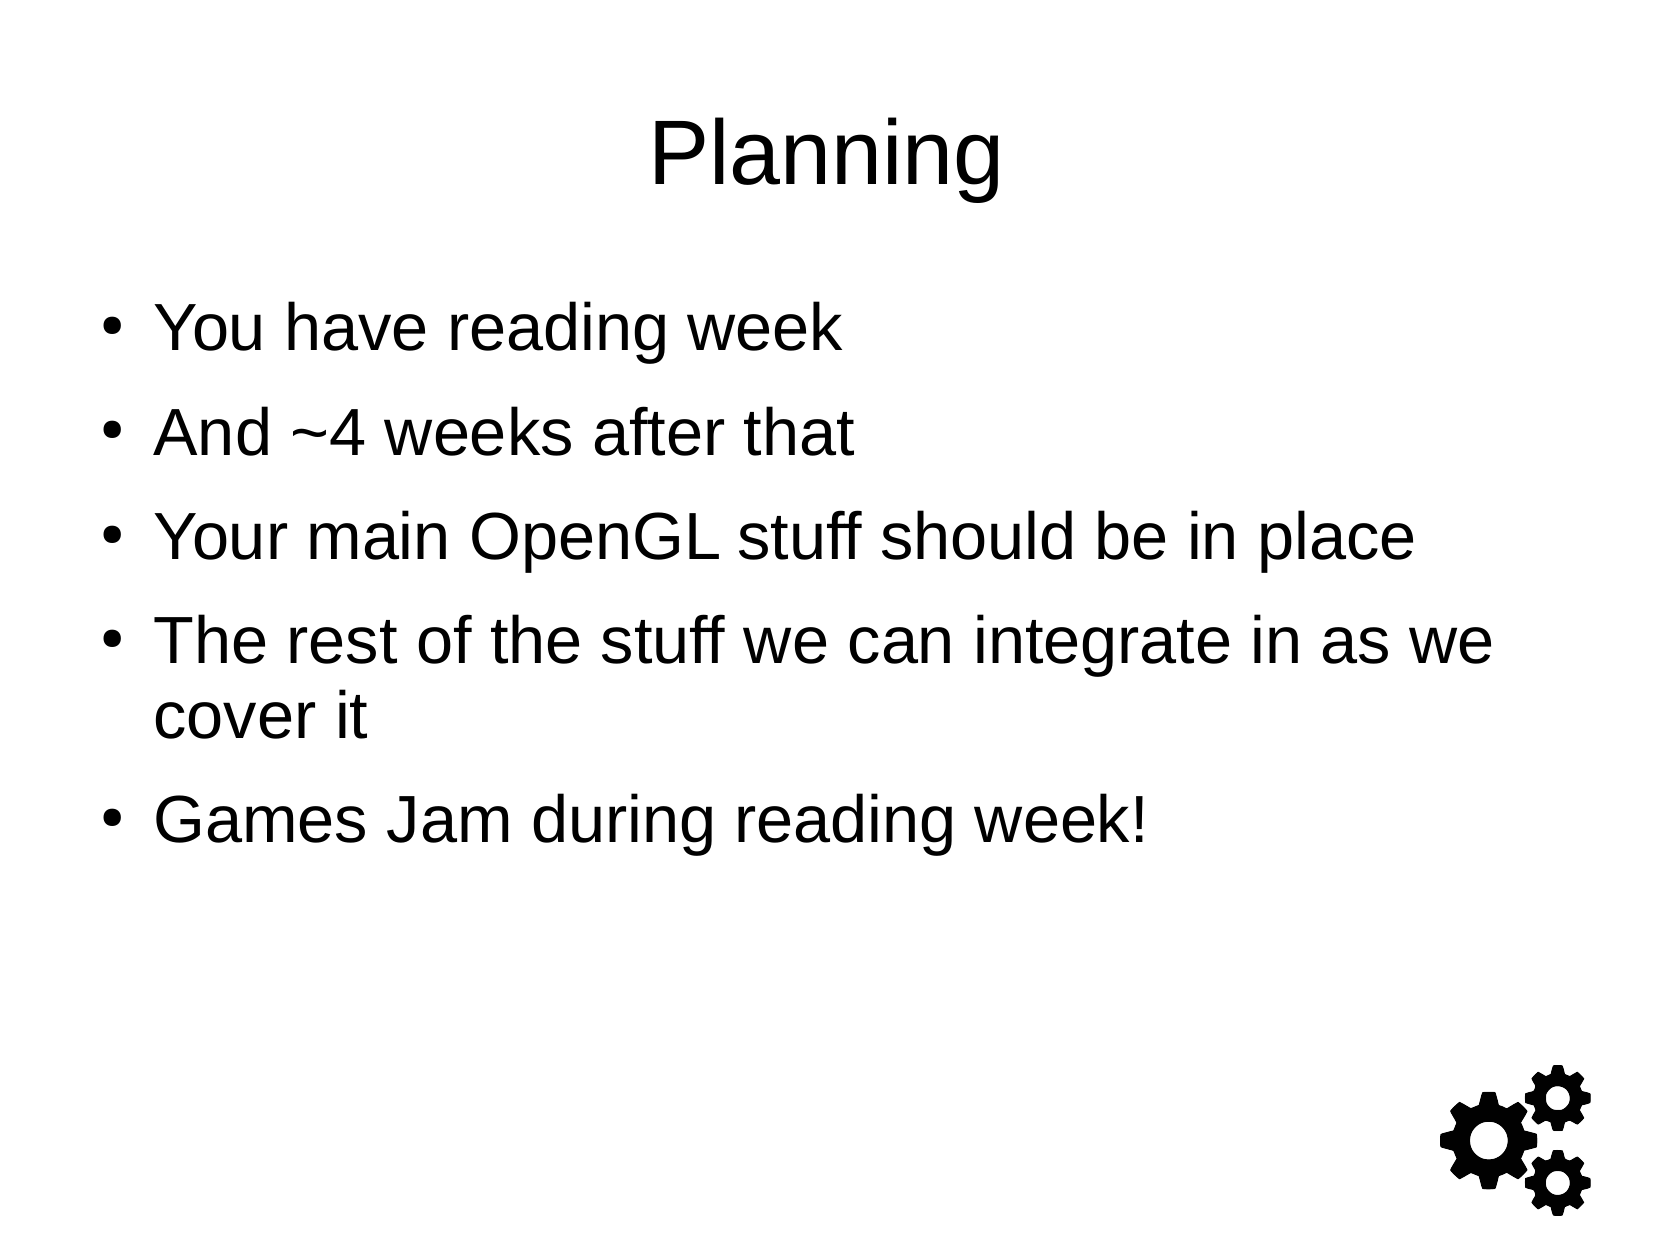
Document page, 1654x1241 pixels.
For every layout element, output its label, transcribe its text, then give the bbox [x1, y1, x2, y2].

list You have reading week And ~4 weeks after that Your main OpenGL stuff should be in place The rest of the stuff we can integrate in as we cover it Games Jam during reading week! [82, 290, 1571, 1010]
picture [1440, 1065, 1591, 1216]
title Planning [82, 49, 1571, 257]
